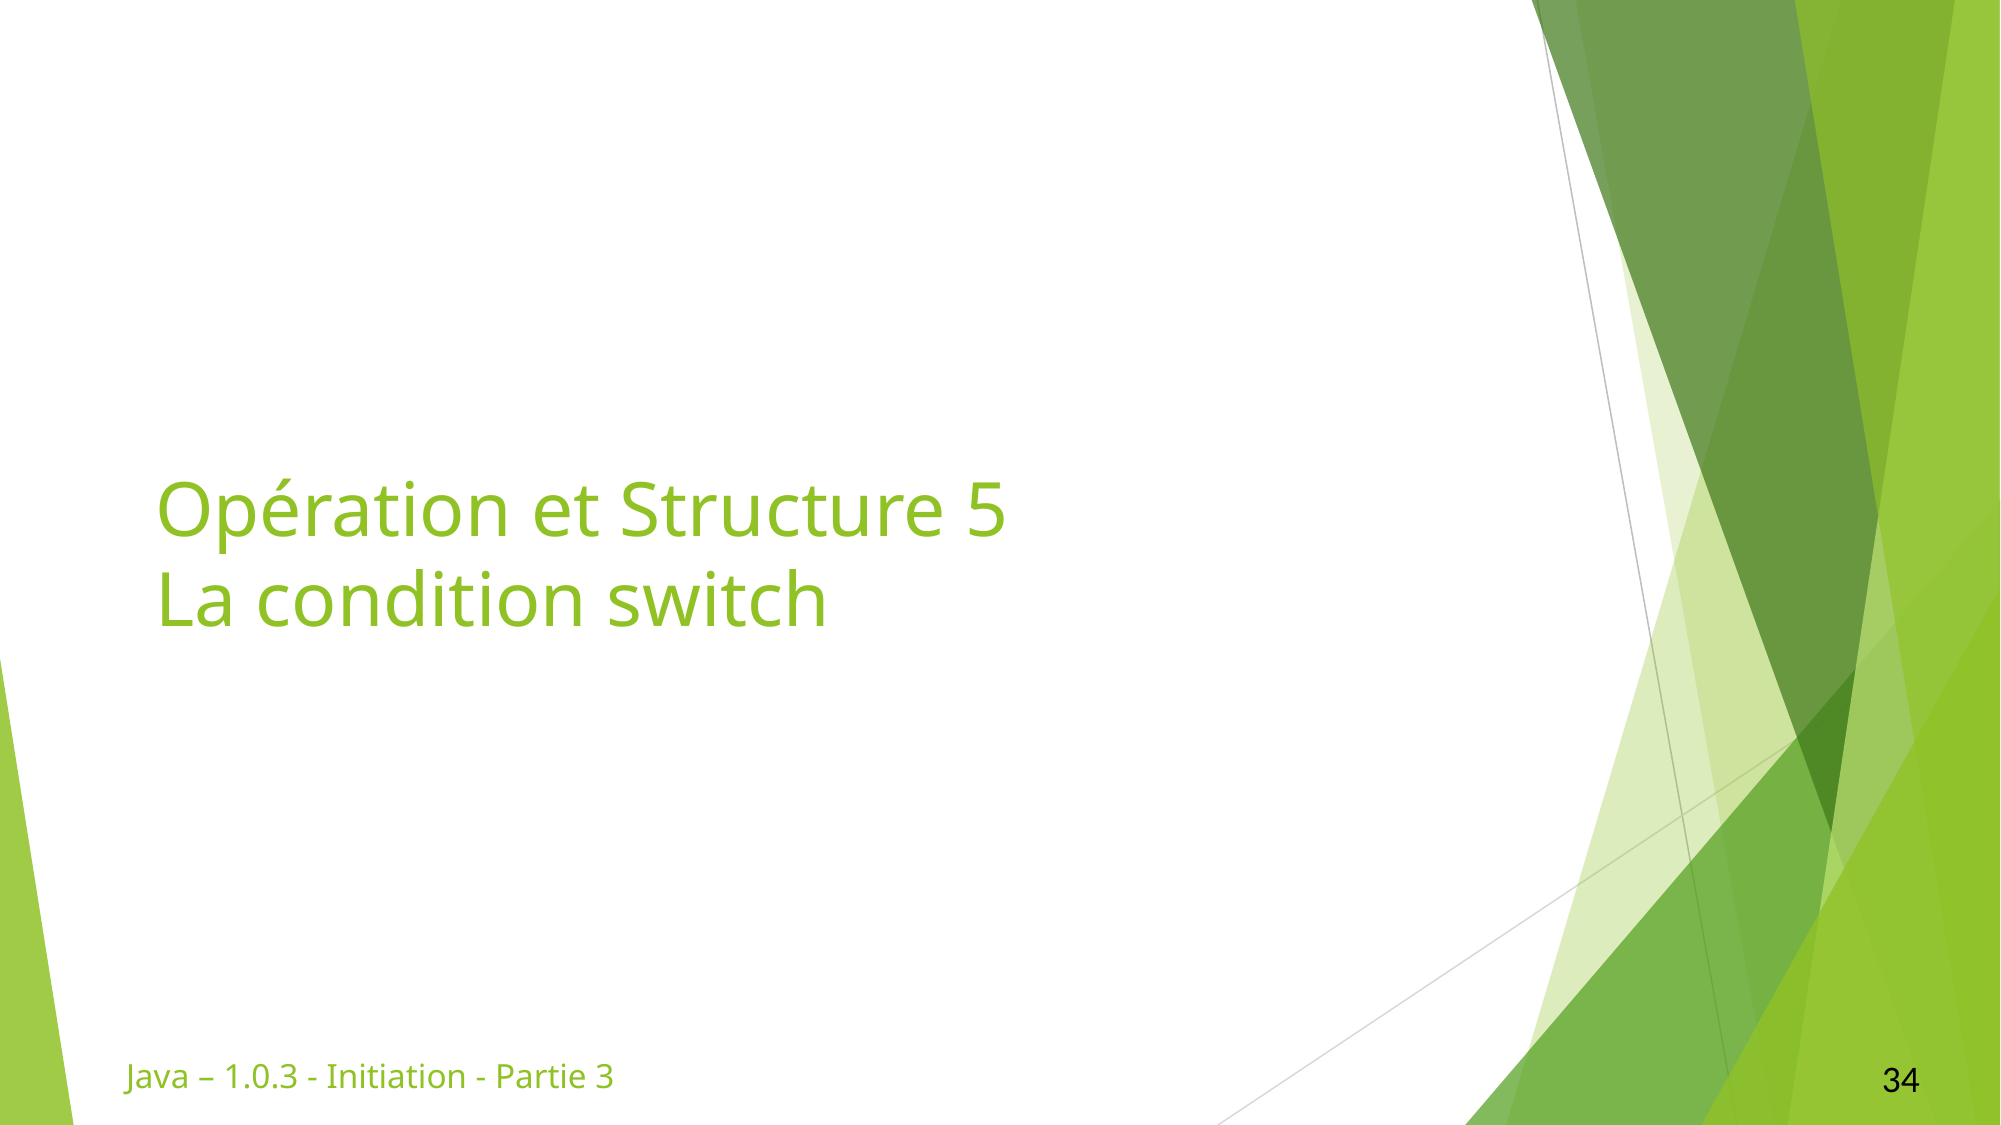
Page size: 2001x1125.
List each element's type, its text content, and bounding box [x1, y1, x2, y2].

text_box [1866, 1047, 1979, 1108]
text_box Java – 1.0.3 - Initiation - Partie 3 [111, 1047, 1094, 1109]
title Opération et Structure 5 La condition switch [140, 454, 1551, 804]
